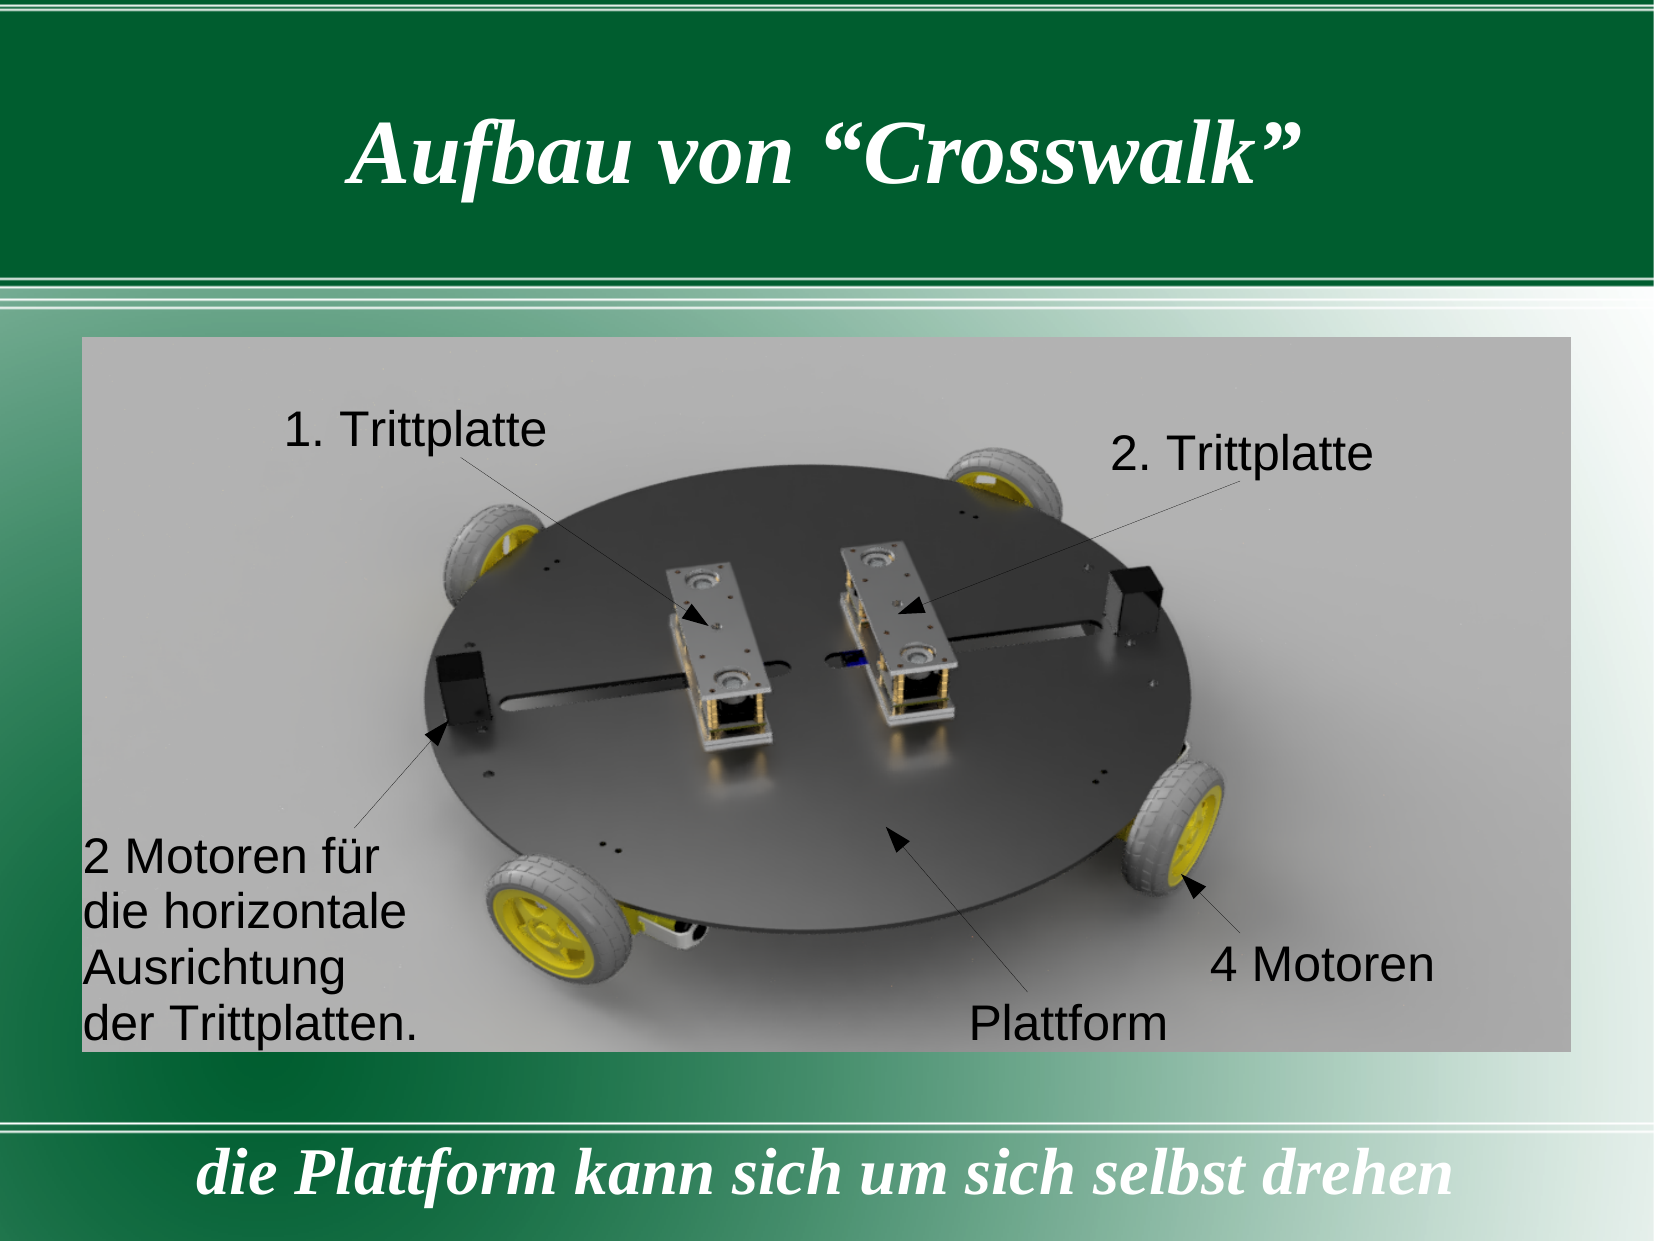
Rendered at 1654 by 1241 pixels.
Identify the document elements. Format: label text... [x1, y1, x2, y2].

text_box Plattform [968, 995, 1194, 1052]
text_box 1. Trittplatte [283, 401, 548, 458]
title die Plattform kann sich um sich selbst drehen [11, 1068, 1642, 1241]
text_box 4 Motoren [1210, 936, 1436, 993]
picture [0, 0, 1654, 1241]
title Aufbau von “Crosswalk” [82, 49, 1571, 257]
text_box 2 Motoren für die horizontale Ausrichtung der Trittplatten. [82, 828, 420, 1052]
text_box 2. Trittplatte [1110, 425, 1375, 482]
